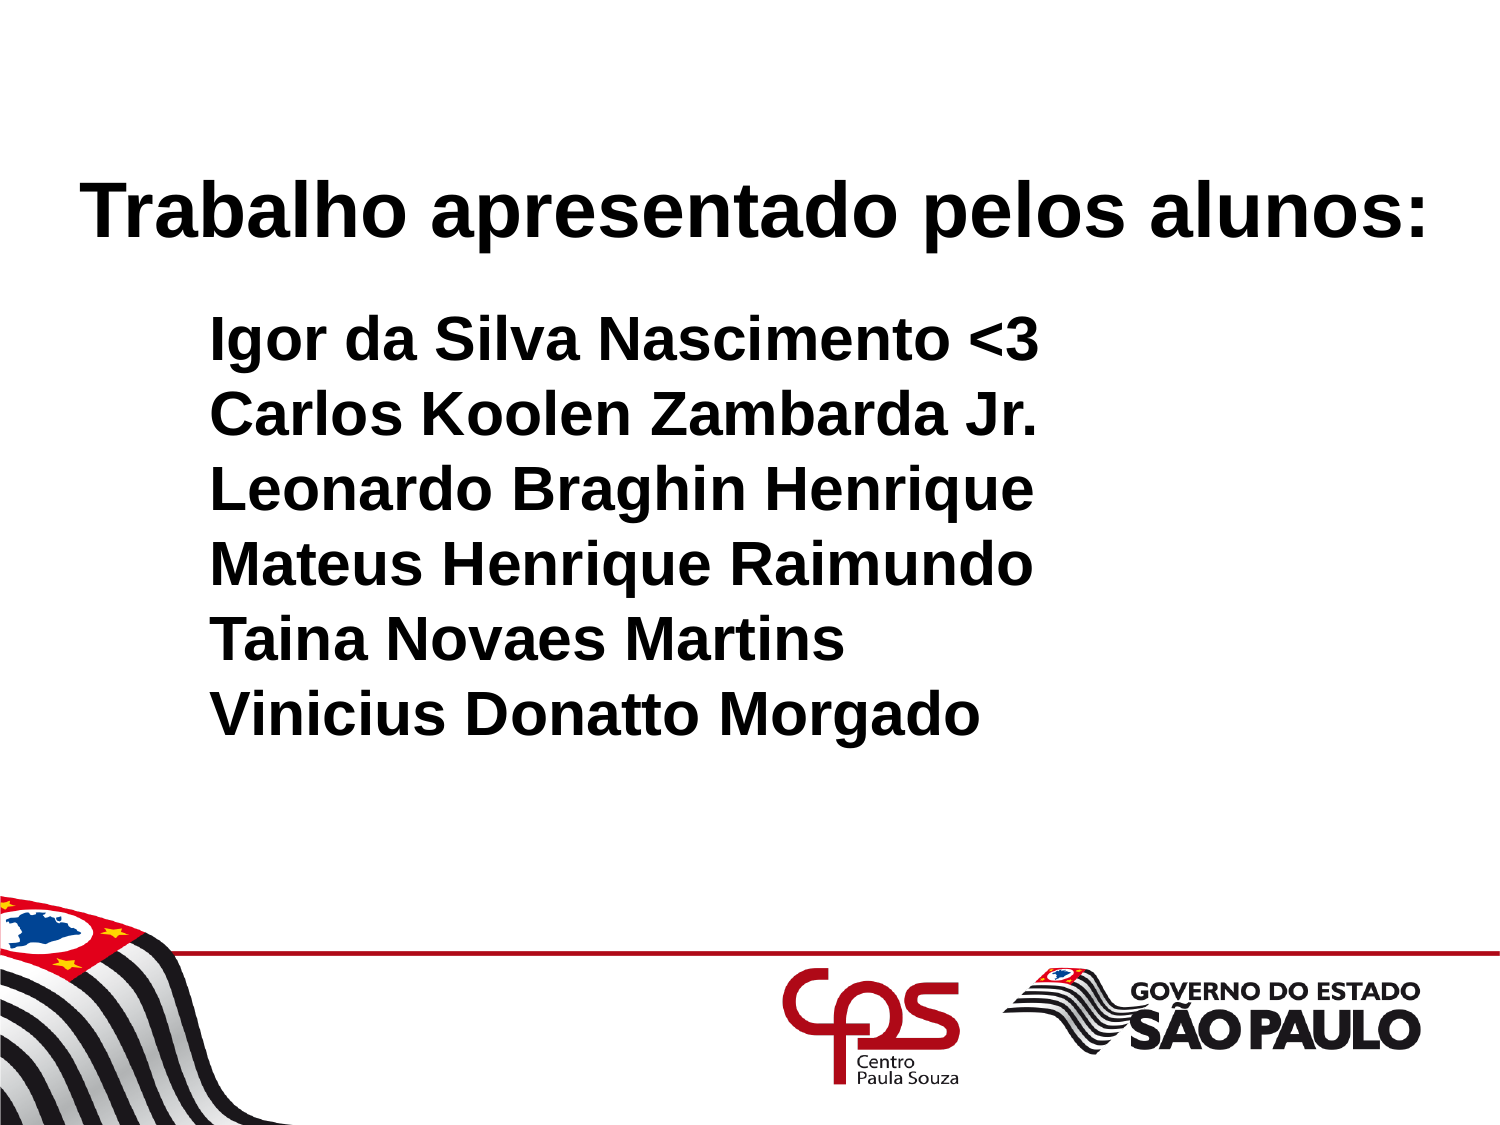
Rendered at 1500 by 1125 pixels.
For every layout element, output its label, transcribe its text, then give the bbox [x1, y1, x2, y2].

picture [0, 896, 1500, 1125]
title Trabalho apresentado pelos alunos: [11, 149, 1500, 435]
text_box Igor da Silva Nascimento <3 Carlos Koolen Zambarda Jr. Leonardo Braghin Henrique Mateus Henrique Raimundo Taina Novaes Martins Vinicius Donatto Morgado [194, 290, 1187, 966]
